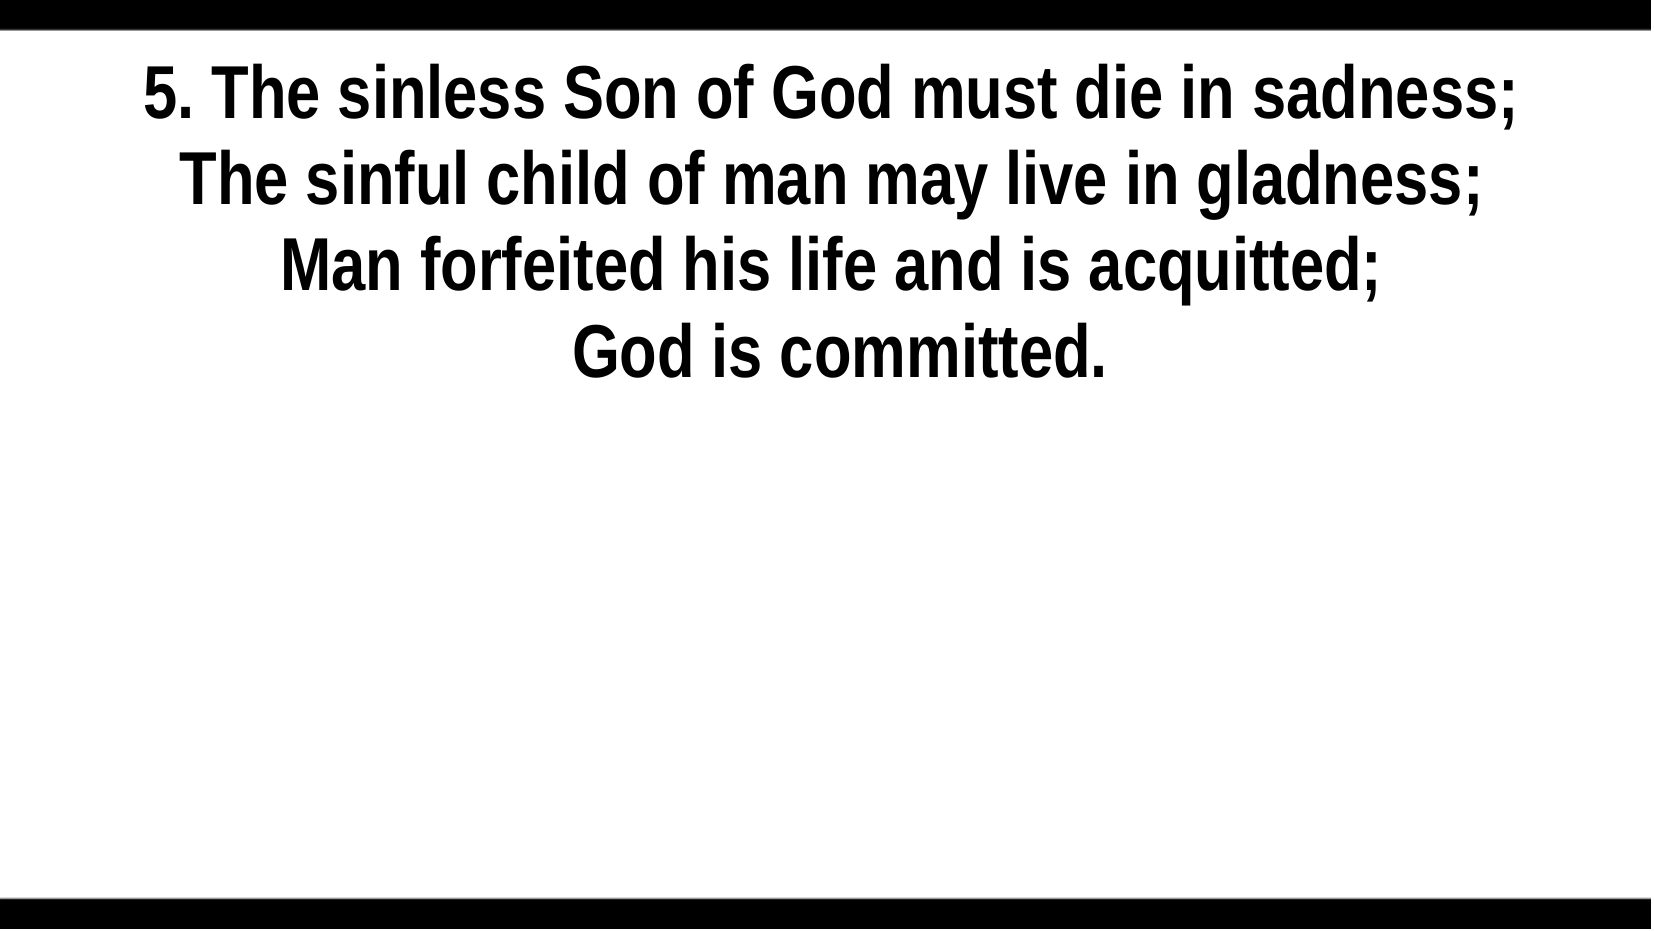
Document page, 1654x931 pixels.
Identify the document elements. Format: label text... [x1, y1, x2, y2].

text_box 5. The sinless Son of God must die in sadness; The sinful child of man may live in gladness; Man forfeited his life and is acquitted; God is committed. [60, 40, 1621, 421]
picture [0, 0, 1651, 929]
